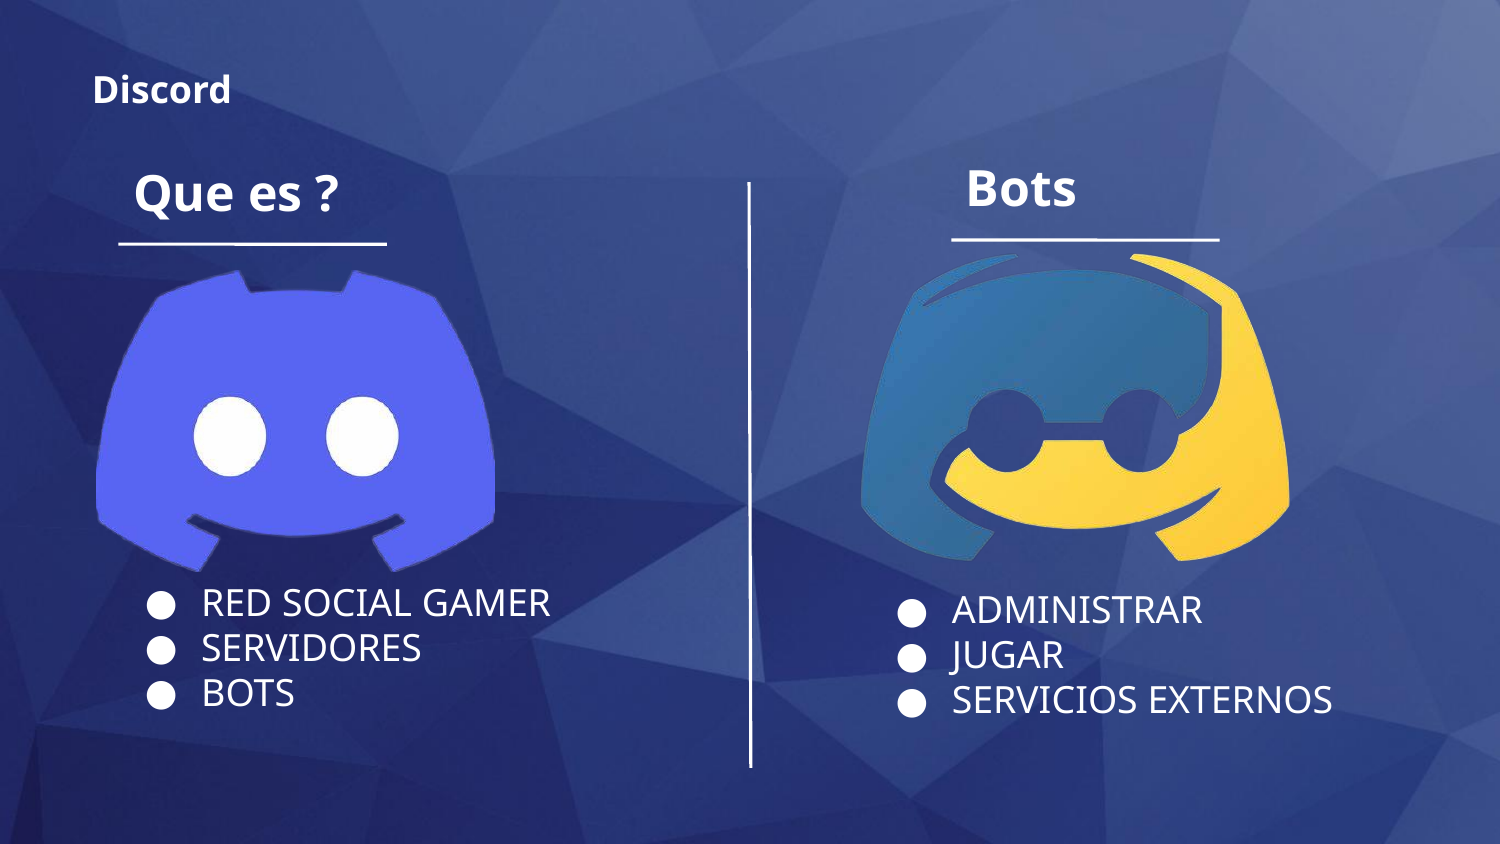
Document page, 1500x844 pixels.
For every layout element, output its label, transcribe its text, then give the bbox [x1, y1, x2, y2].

text_box Bots [950, 140, 1230, 232]
picture [0, 0, 1500, 844]
text_box RED SOCIAL GAMER SERVIDORES BOTS [111, 563, 623, 774]
text_box ADMINISTRAR JUGAR SERVICIOS EXTERNOS [861, 571, 1401, 737]
text_box Que es ? [118, 145, 397, 236]
text_box Discord [76, 51, 1106, 146]
